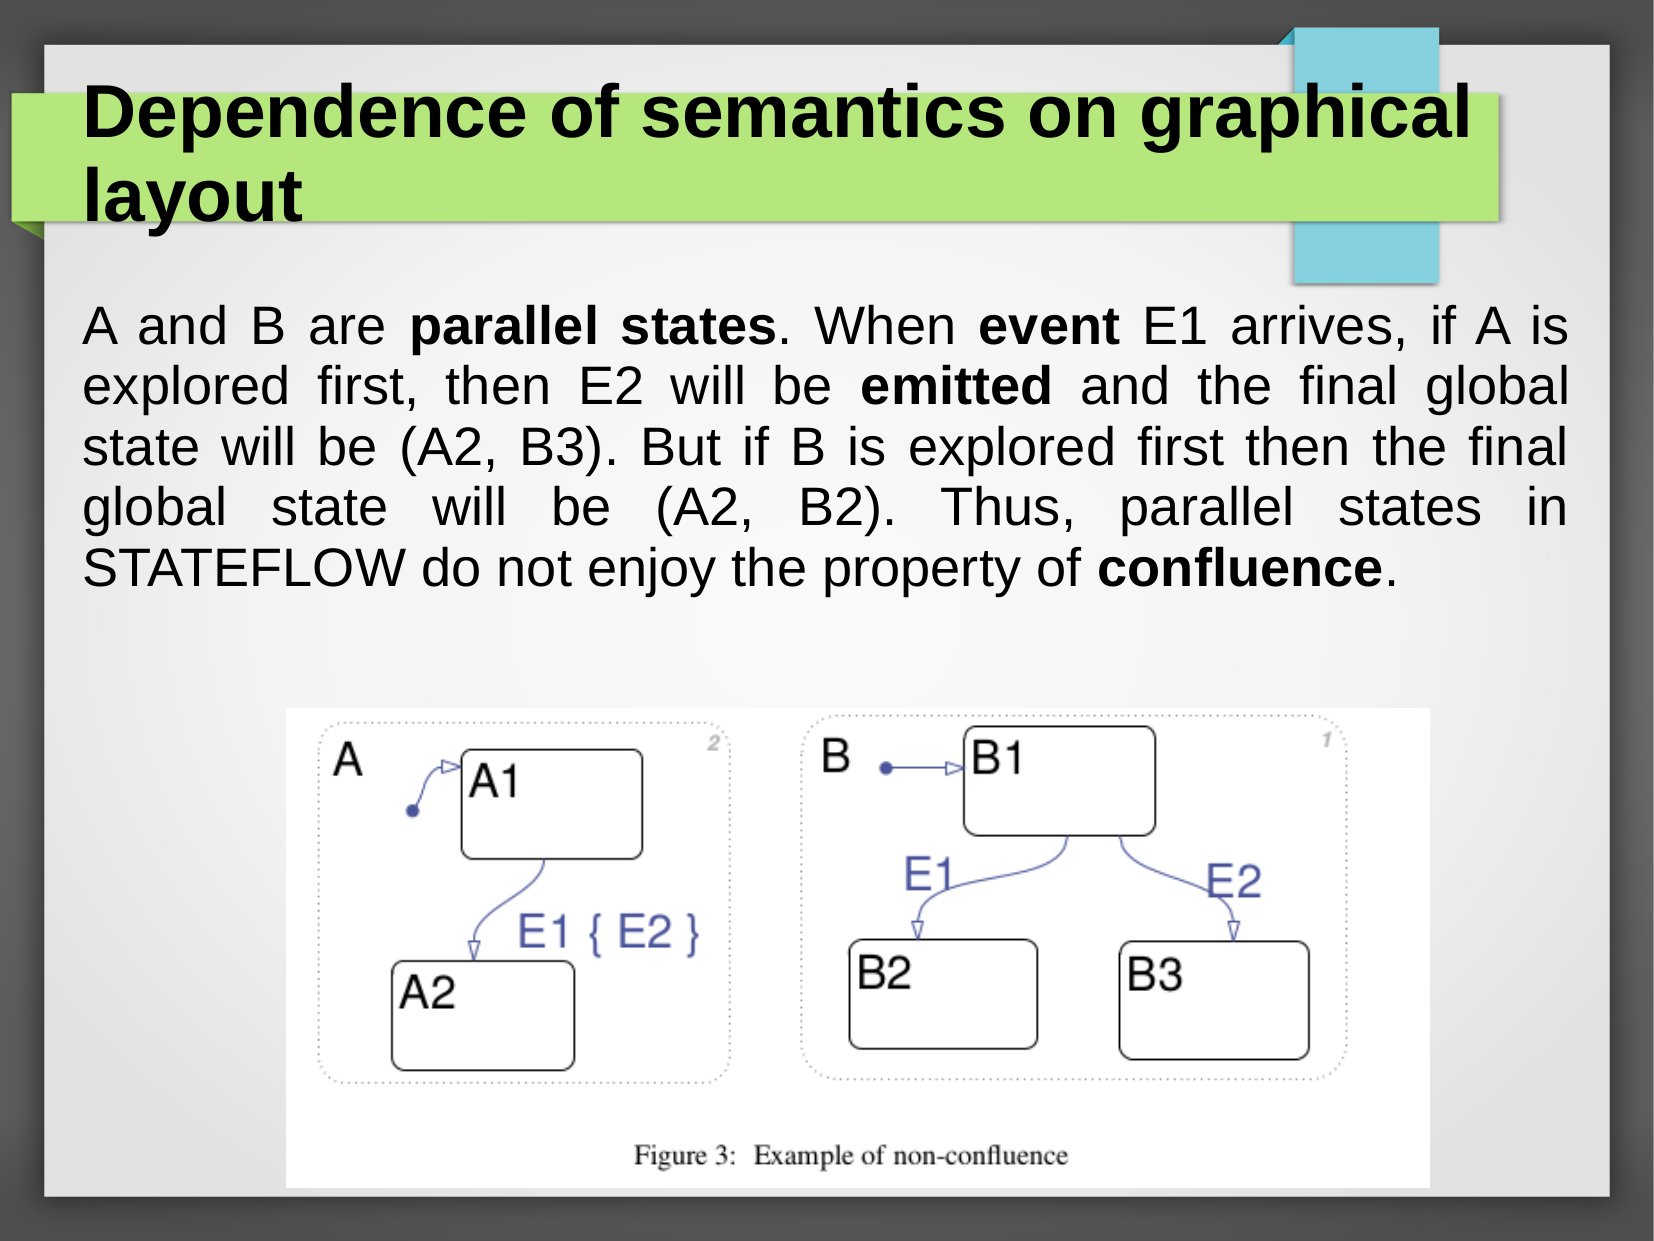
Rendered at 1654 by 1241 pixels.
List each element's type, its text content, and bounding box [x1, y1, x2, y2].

picture [0, 0, 1654, 1241]
title Dependence of semantics on graphical layout [82, 69, 1489, 238]
list A and B are parallel states. When event E1 arrives, if A is explored first, then E2 will be emitted and the final global state will be (A2, B3). But if B is explored first then the final global state will be (A2, B2). Thus, parallel states in STATEFLOW do not enjoy the property of confluence. [82, 295, 1571, 1015]
